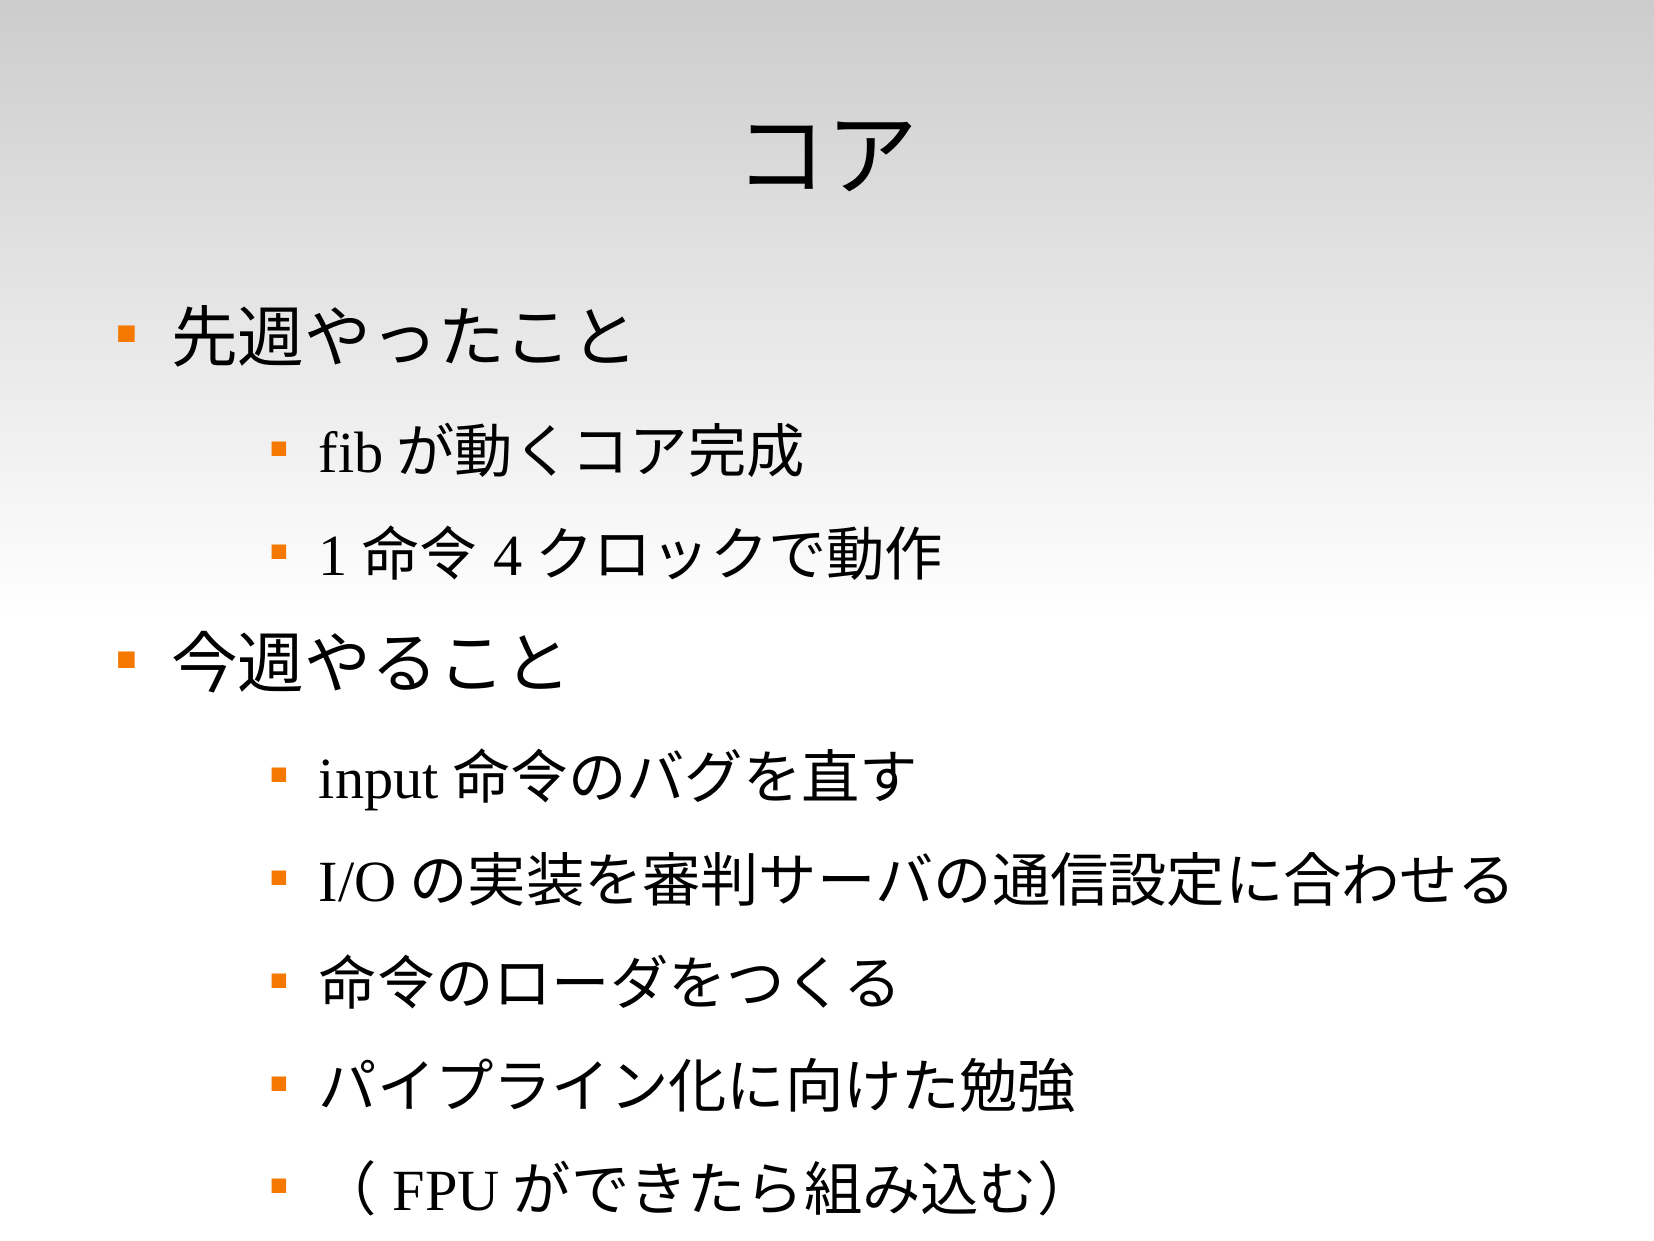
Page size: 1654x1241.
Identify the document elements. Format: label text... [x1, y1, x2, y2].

list 先週やったこと fibが動くコア完成 1命令4クロックで動作 今週やること input命令のバグを直す I/Oの実装を審判サーバの通信設定に合わせる 命令のローダをつくる パイプライン化に向けた勉強 （FPUができたら組み込む） [82, 290, 1571, 1113]
title コア [82, 49, 1571, 257]
